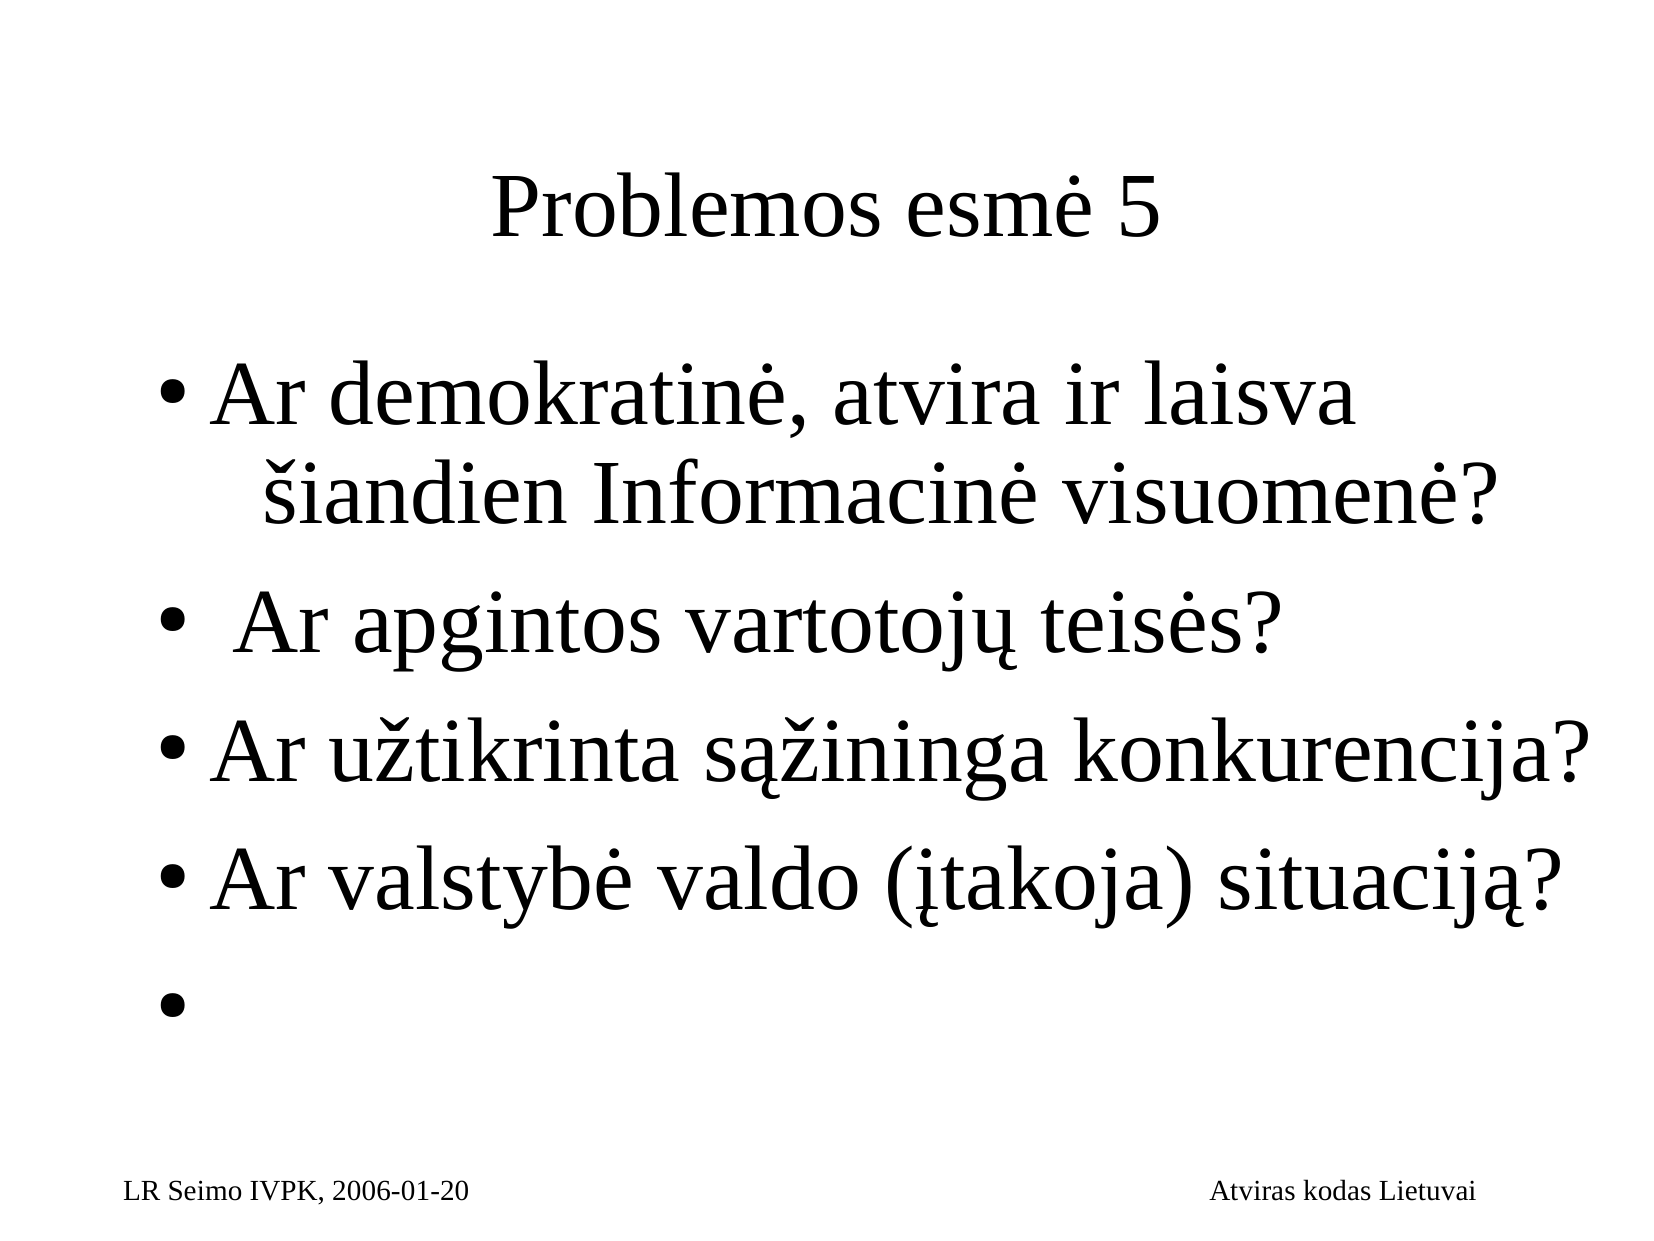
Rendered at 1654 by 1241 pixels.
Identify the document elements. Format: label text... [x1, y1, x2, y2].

list Ar demokratinė, atvira ir laisva šiandien Informacinė visuomenė? Ar apgintos vartotojų teisės? Ar užtikrinta sąžininga konkurencija? Ar valstybė valdo (įtakoja) situaciją? [121, 344, 1629, 1126]
title Problemos esmė 5 [121, 102, 1534, 310]
